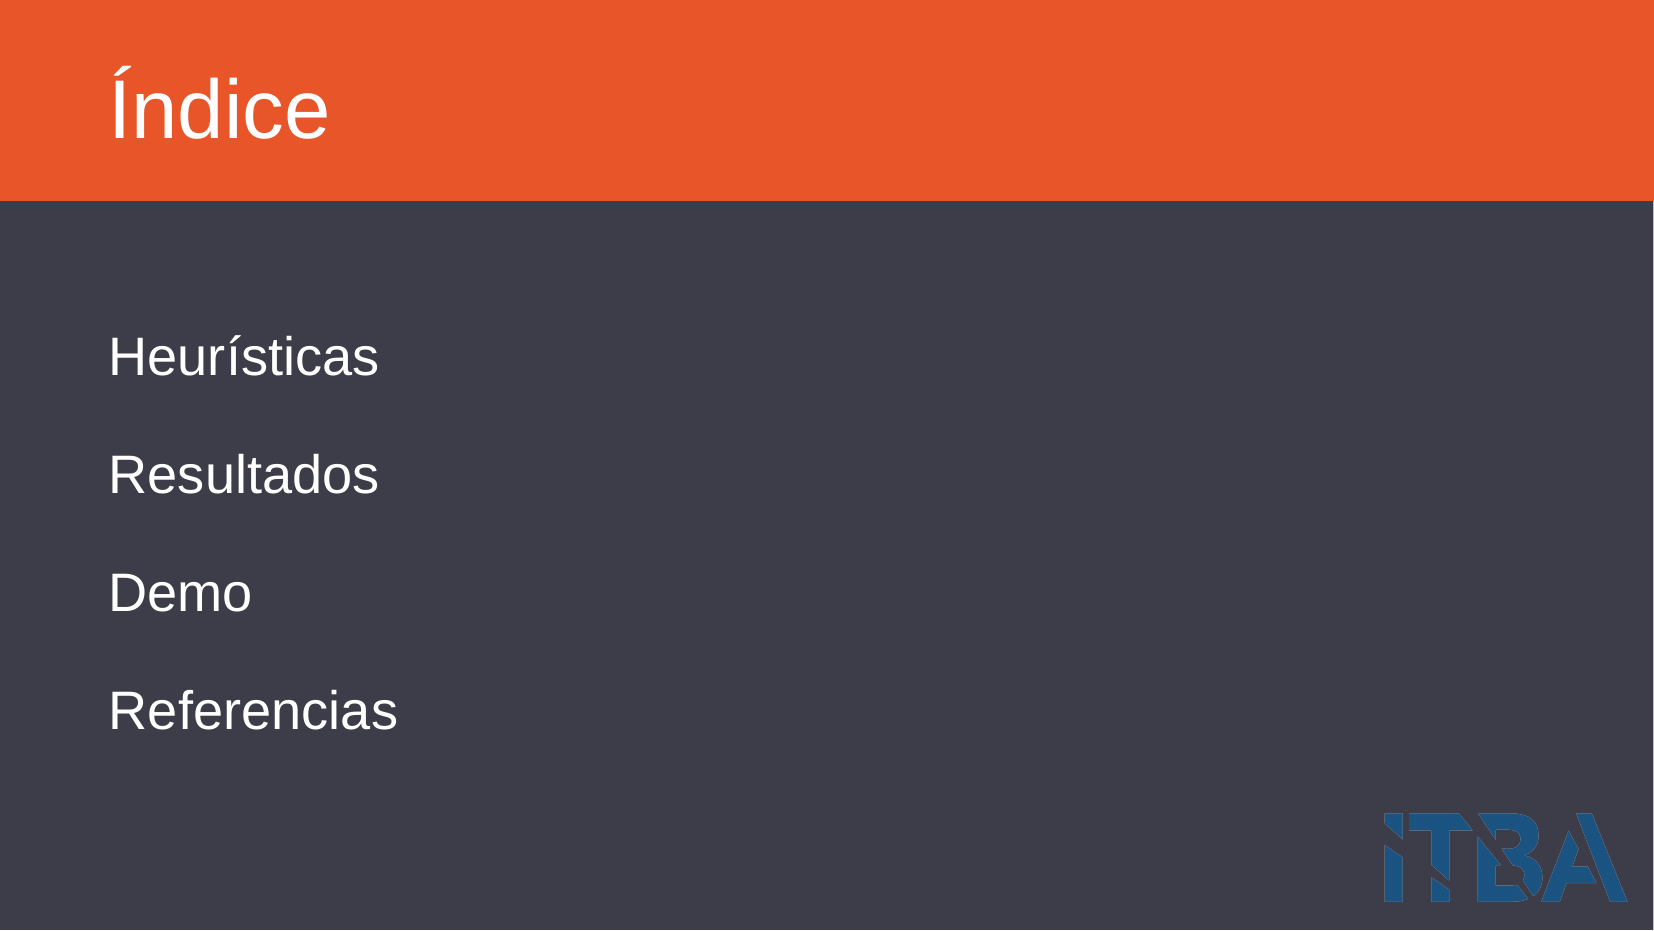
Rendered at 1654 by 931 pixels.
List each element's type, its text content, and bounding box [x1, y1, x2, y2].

picture [1358, 779, 1654, 931]
text_box [0, 0, 1654, 201]
text_box Heurísticas [93, 318, 396, 395]
text_box Índice [93, 56, 1249, 165]
text_box Referencias [93, 673, 451, 749]
text_box Resultados [93, 437, 396, 513]
text_box Demo [93, 555, 451, 631]
